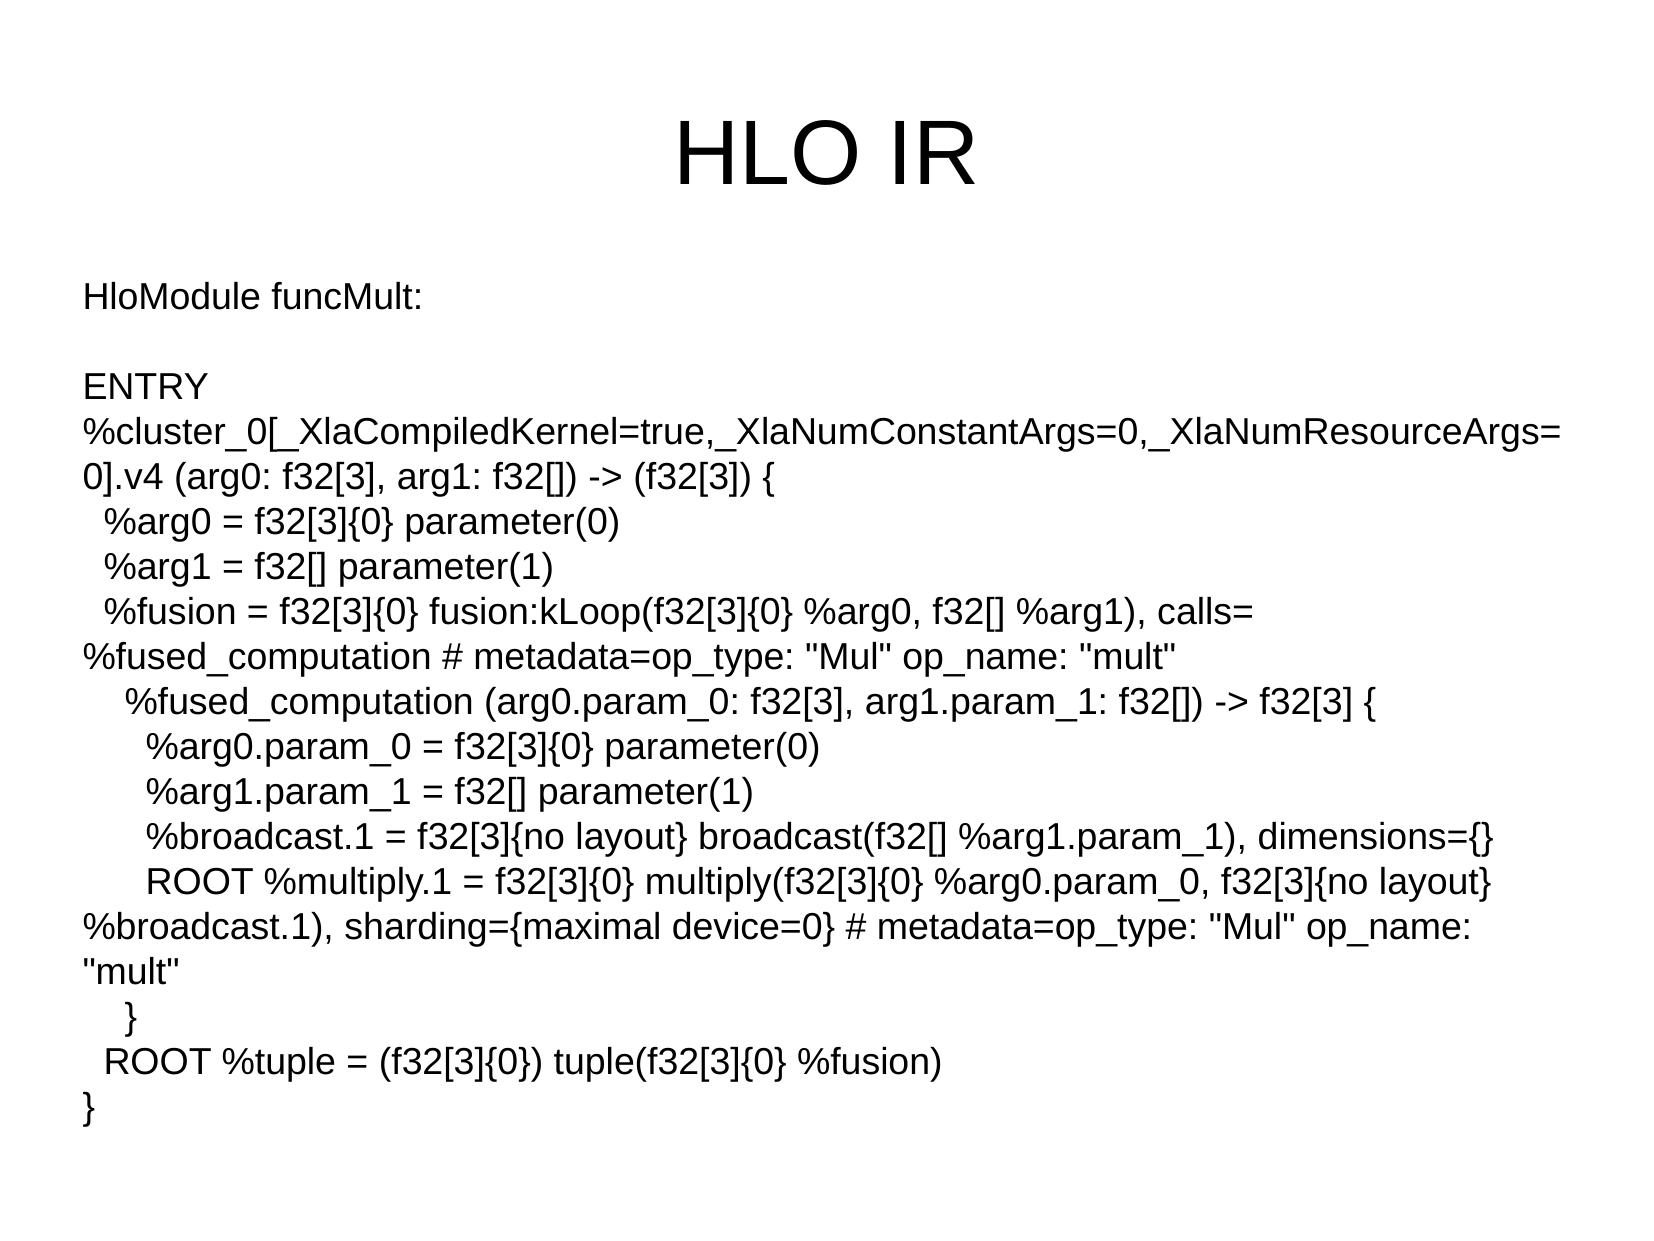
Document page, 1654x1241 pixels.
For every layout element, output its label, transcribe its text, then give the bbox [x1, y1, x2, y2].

title HLO IR [82, 49, 1571, 257]
text_box HloModule funcMult: ENTRY %cluster_0[_XlaCompiledKernel=true,_XlaNumConstantArgs=0,_XlaNumResourceArgs=0].v4 (arg0: f32[3], arg1: f32[]) -> (f32[3]) { %arg0 = f32[3]{0} parameter(0) %arg1 = f32[] parameter(1) %fusion = f32[3]{0} fusion:kLoop(f32[3]{0} %arg0, f32[] %arg1), calls=%fused_computation # metadata=op_type: "Mul" op_name: "mult" %fused_computation (arg0.param_0: f32[3], arg1.param_1: f32[]) -> f32[3] { %arg0.param_0 = f32[3]{0} parameter(0) %arg1.param_1 = f32[] parameter(1) %broadcast.1 = f32[3]{no layout} broadcast(f32[] %arg1.param_1), dimensions={} ROOT %multiply.1 = f32[3]{0} multiply(f32[3]{0} %arg0.param_0, f32[3]{no layout} %broadcast.1), sharding={maximal device=0} # metadata=op_type: "Mul" op_name: "mult" } ROOT %tuple = (f32[3]{0}) tuple(f32[3]{0} %fusion) } [82, 272, 1571, 1164]
